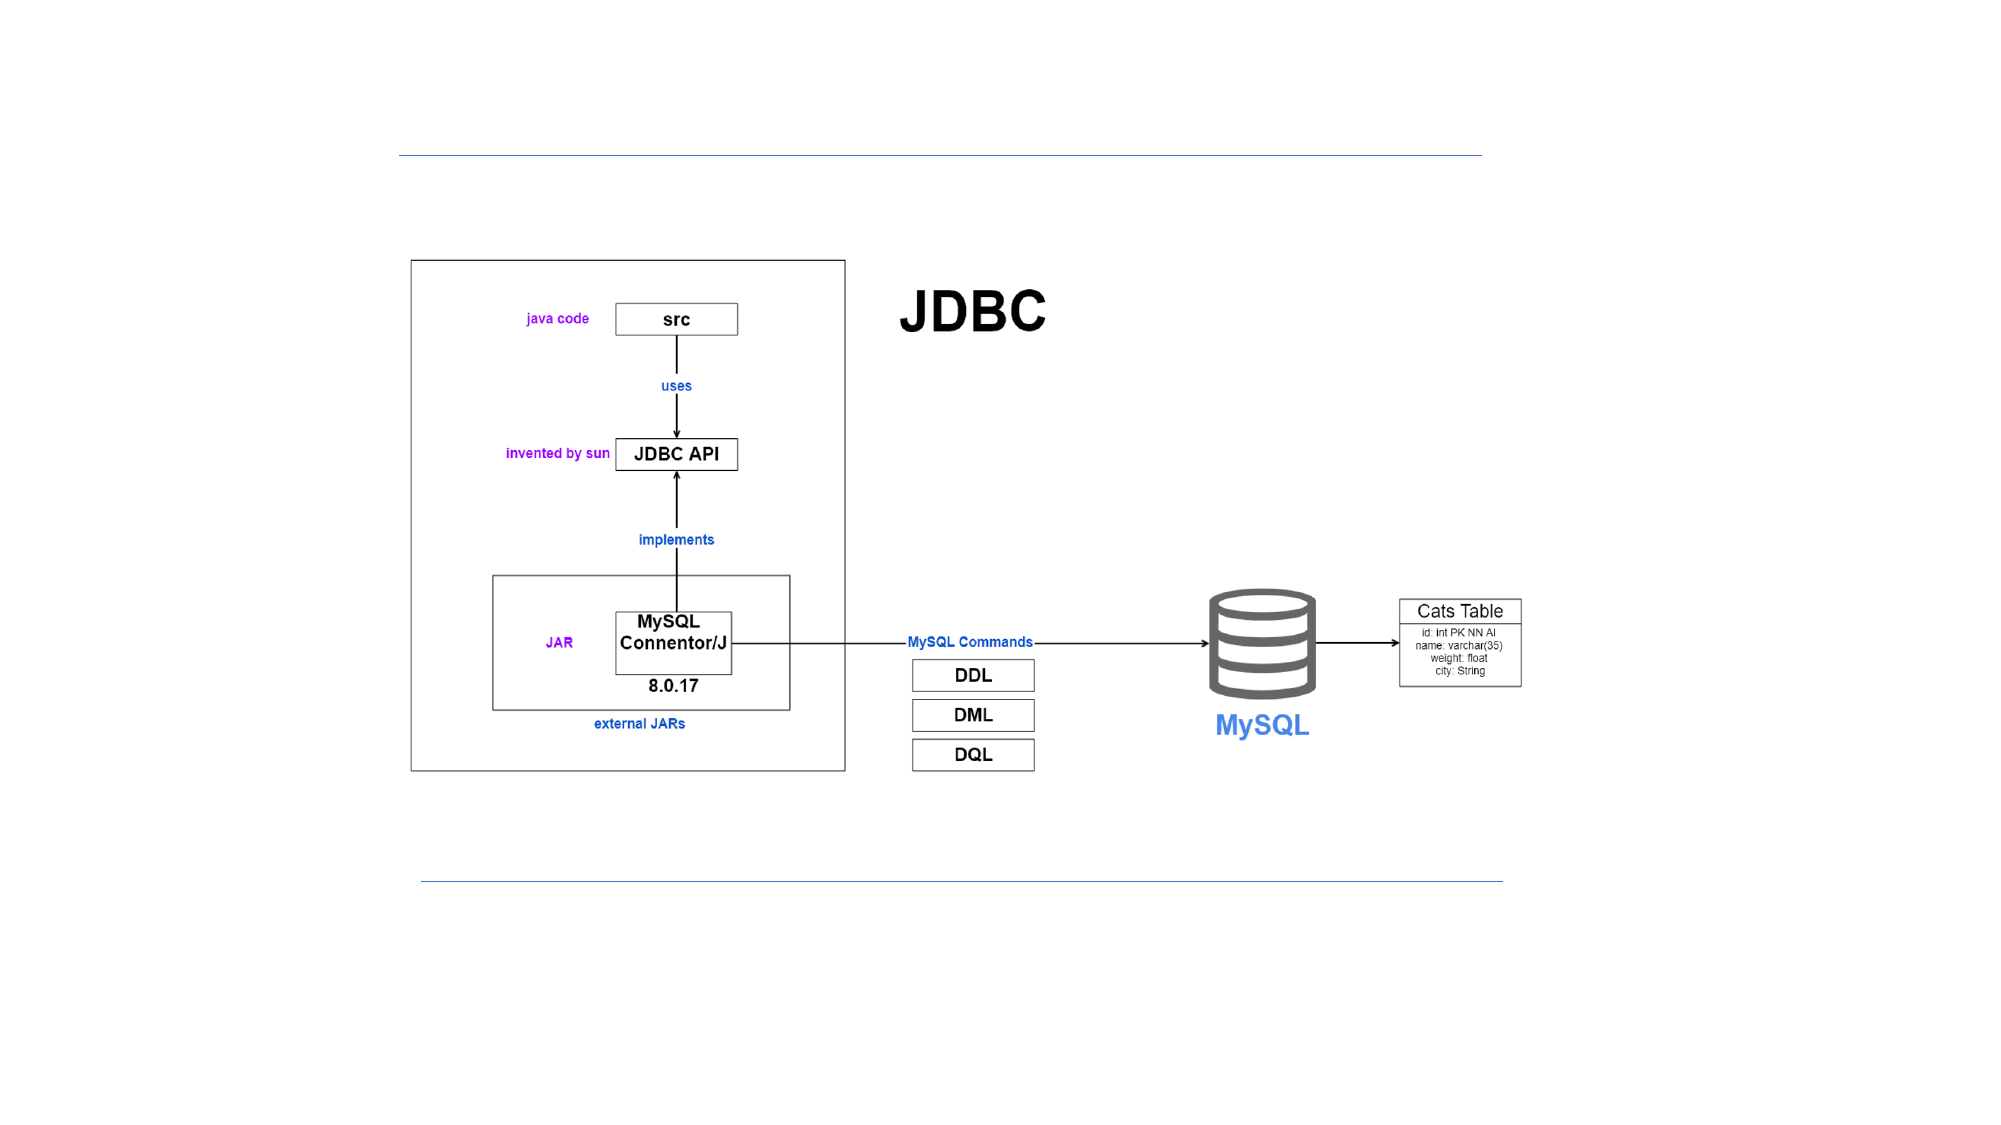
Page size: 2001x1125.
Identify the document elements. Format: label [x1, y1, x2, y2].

picture [391, 243, 1533, 783]
